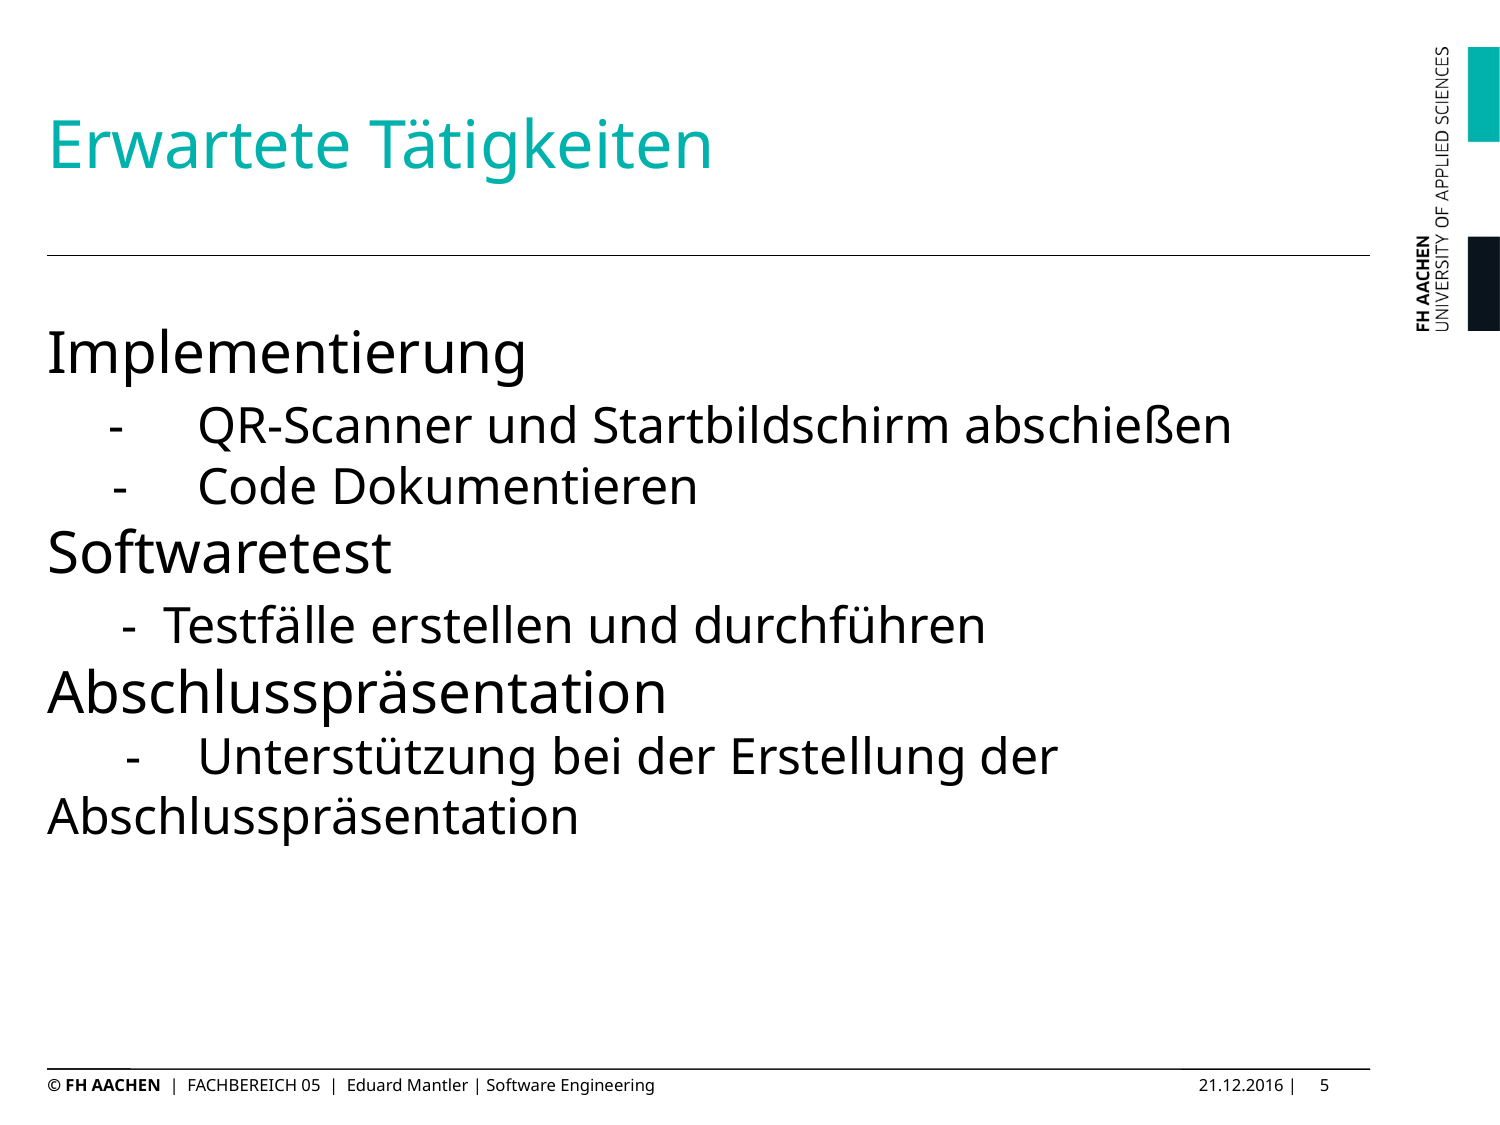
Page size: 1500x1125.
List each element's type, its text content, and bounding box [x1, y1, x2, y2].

text_box 21.12.2016 | [1198, 1074, 1319, 1095]
title Implementierung - QR-Scanner und Startbildschirm abschießen - Code Dokumentieren Softwaretest - Testfälle erstellen und durchführen Abschlusspräsentation - Unterstützung bei der Erstellung der Abschlusspräsentation [47, 255, 1371, 1047]
title Erwartete Tätigkeiten [47, 101, 1371, 220]
text_box © FH AACHEN | FACHBEREICH 05 | Eduard Mantler | Software Engineering [47, 1074, 988, 1095]
text_box [1319, 1074, 1369, 1095]
